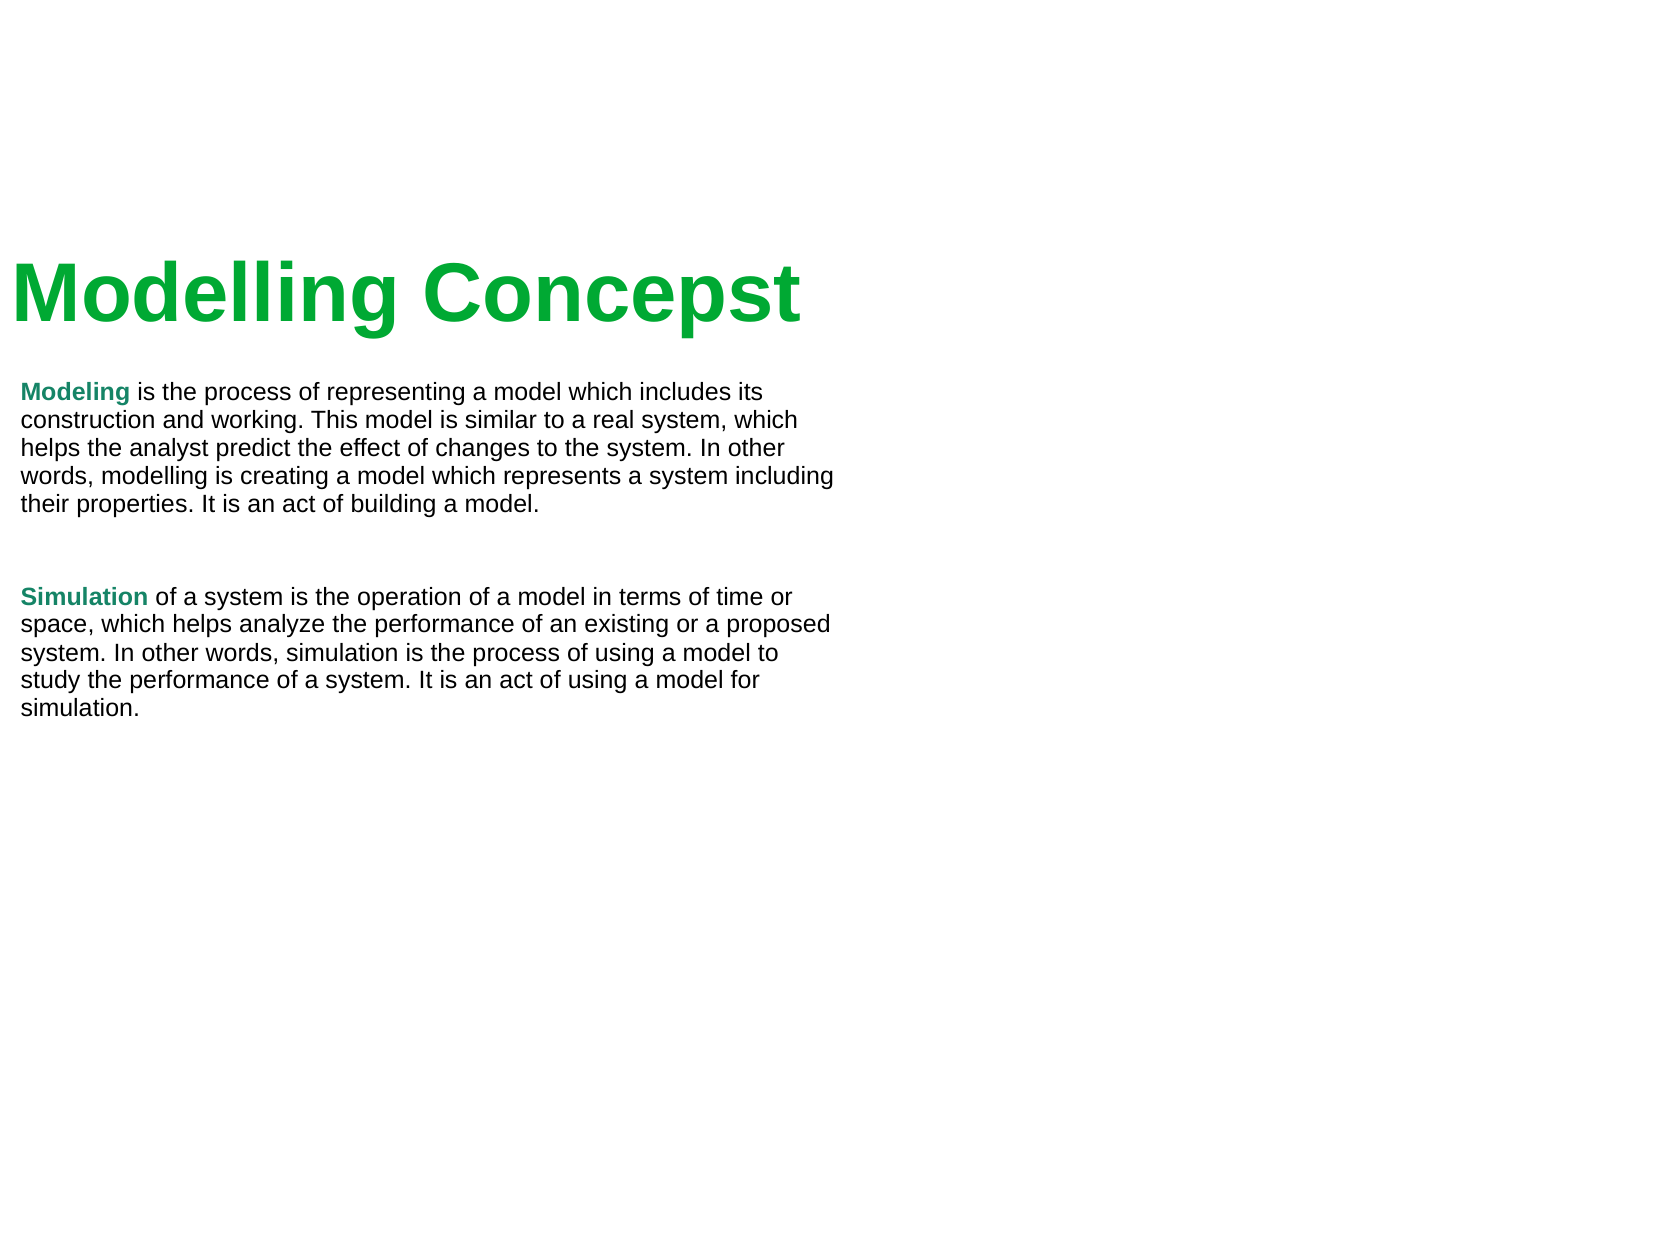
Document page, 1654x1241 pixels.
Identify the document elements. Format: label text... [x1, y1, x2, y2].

title Modelling Concepst [11, 230, 975, 355]
text_box Simulation of a system is the operation of a model in terms of time or space, which helps analyze the performance of an existing or a proposed system. In other words, simulation is the process of using a model to study the performance of a system. It is an act of using a model for simulation. [5, 574, 857, 782]
text_box Modeling is the process of representing a model which includes its construction and working. This model is similar to a real system, which helps the analyst predict the effect of changes to the system. In other words, modelling is creating a model which represents a system including their properties. It is an act of building a model. [5, 370, 857, 574]
